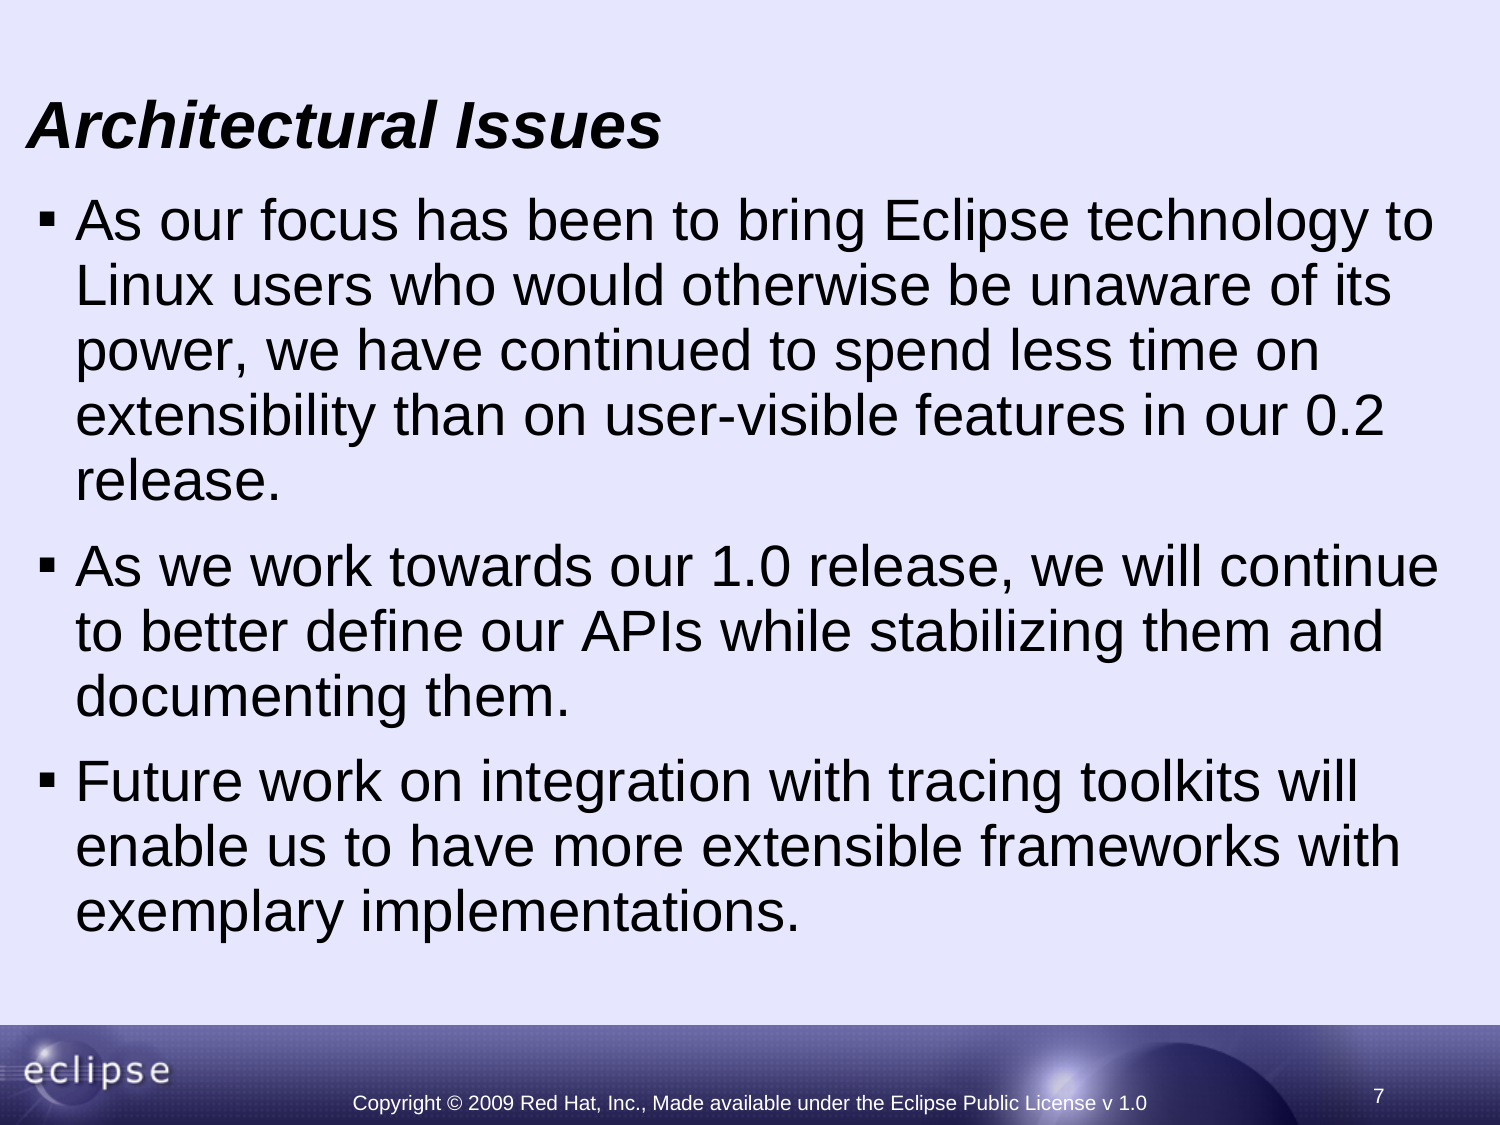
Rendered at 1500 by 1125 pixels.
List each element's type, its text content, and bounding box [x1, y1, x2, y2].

list As our focus has been to bring Eclipse technology to Linux users who would otherwise be unaware of its power, we have continued to spend less time on extensibility than on user-visible features in our 0.2 release. As we work towards our 1.0 release, we will continue to better define our APIs while stabilizing them and documenting them. Future work on integration with tracing toolkits will enable us to have more extensible frameworks with exemplary implementations. [37, 187, 1463, 1021]
picture [0, 1025, 1500, 1125]
title Architectural Issues [26, 84, 1474, 172]
